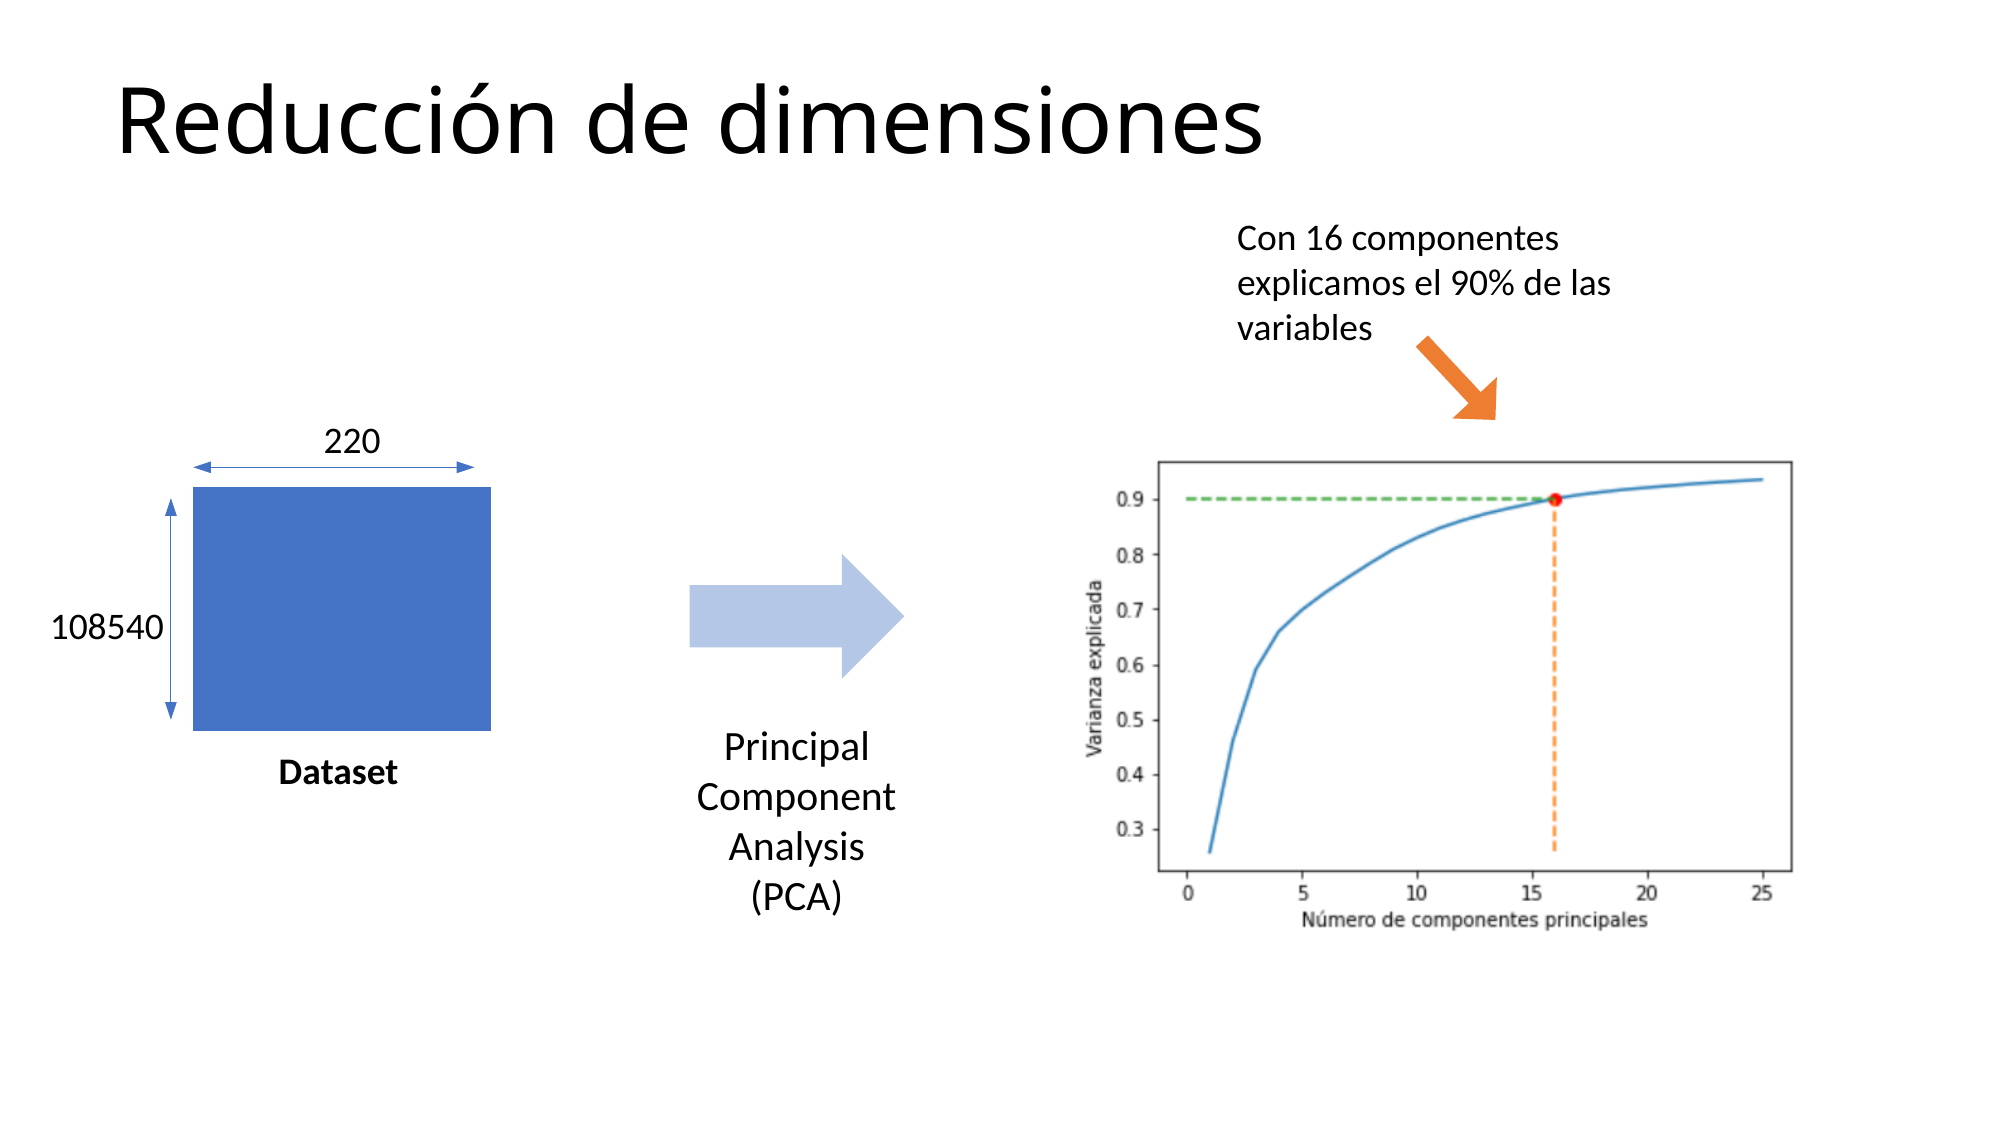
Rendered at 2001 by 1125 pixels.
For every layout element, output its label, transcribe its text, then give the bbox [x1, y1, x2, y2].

table_cell [391, 672, 441, 731]
table_cell [441, 672, 491, 731]
text_box 108540 [34, 594, 190, 655]
table_header [441, 487, 491, 556]
text_box Principal Component Analysis (PCA) [648, 711, 946, 929]
text_box Reducción de dimensiones [99, 15, 1825, 233]
text_box [689, 553, 905, 679]
table_cell [292, 672, 342, 731]
table_header [342, 487, 391, 556]
table_cell [391, 556, 441, 614]
text_box Con 16 componentes explicamos el 90% de las variables [1222, 205, 1739, 358]
table_cell [391, 614, 441, 672]
table_header [391, 487, 441, 556]
text_box 220 [308, 408, 413, 469]
table_cell [342, 556, 391, 614]
table_cell [292, 556, 342, 614]
table_cell [193, 672, 243, 731]
table_header [292, 487, 342, 556]
table_cell [243, 614, 292, 672]
table_cell [342, 672, 391, 731]
picture [1071, 438, 1804, 935]
text_box [1417, 336, 1496, 419]
table_cell [292, 614, 342, 672]
table_cell [342, 614, 391, 672]
table_cell [441, 556, 491, 614]
table_cell [193, 556, 243, 614]
table_cell [193, 614, 243, 672]
table_cell [441, 614, 491, 672]
table_cell [243, 556, 292, 614]
table_header [193, 487, 243, 556]
text_box Dataset [263, 739, 421, 802]
table_cell [243, 672, 292, 731]
table_header [243, 487, 292, 556]
